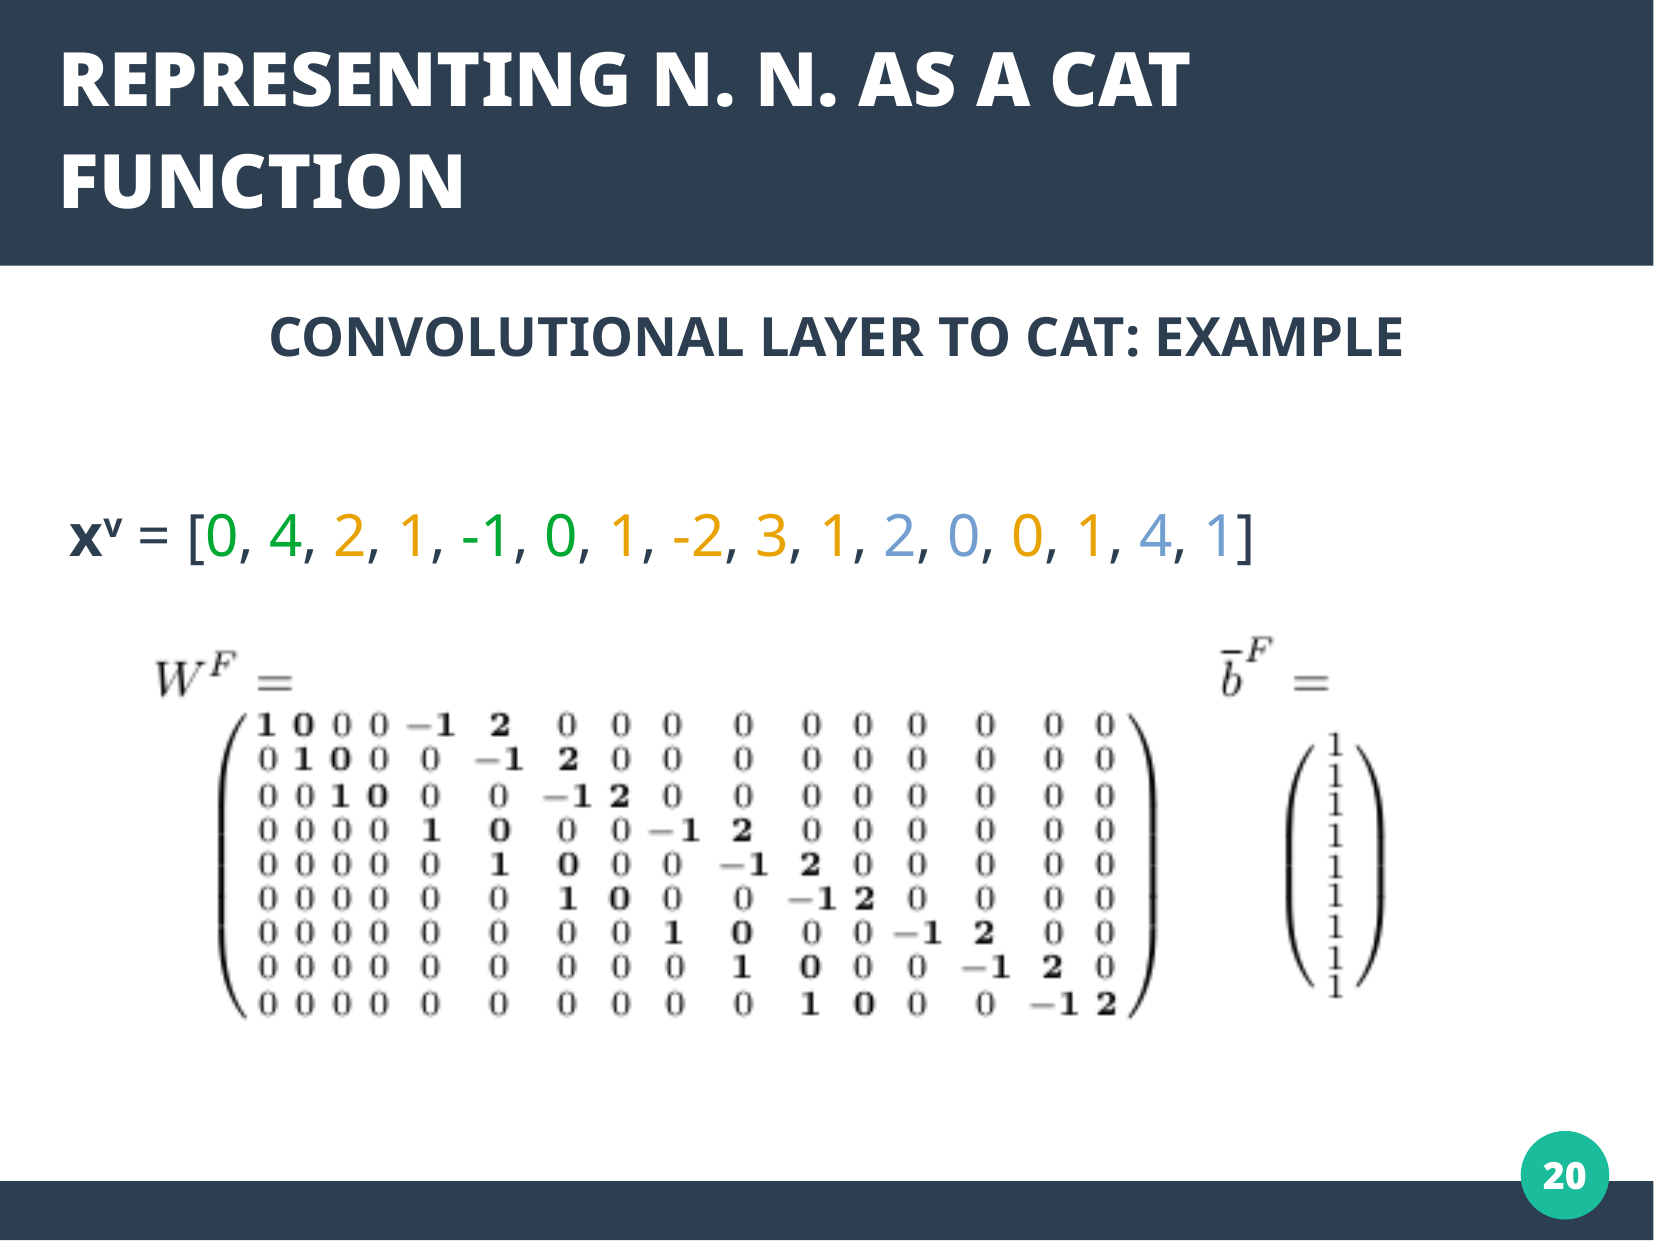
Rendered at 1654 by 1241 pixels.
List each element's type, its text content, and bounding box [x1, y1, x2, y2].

picture [54, 623, 1486, 1051]
title REPRESENTING N. N. AS A CAT FUNCTION [59, 49, 1595, 207]
list CONVOLUTIONAL LAYER TO CAT: EXAMPLE xv = [0, 4, 2, 1, -1, 0, 1, -2, 3, 1, 2, 0, 0, 1, 4, 1] [69, 298, 1606, 1126]
